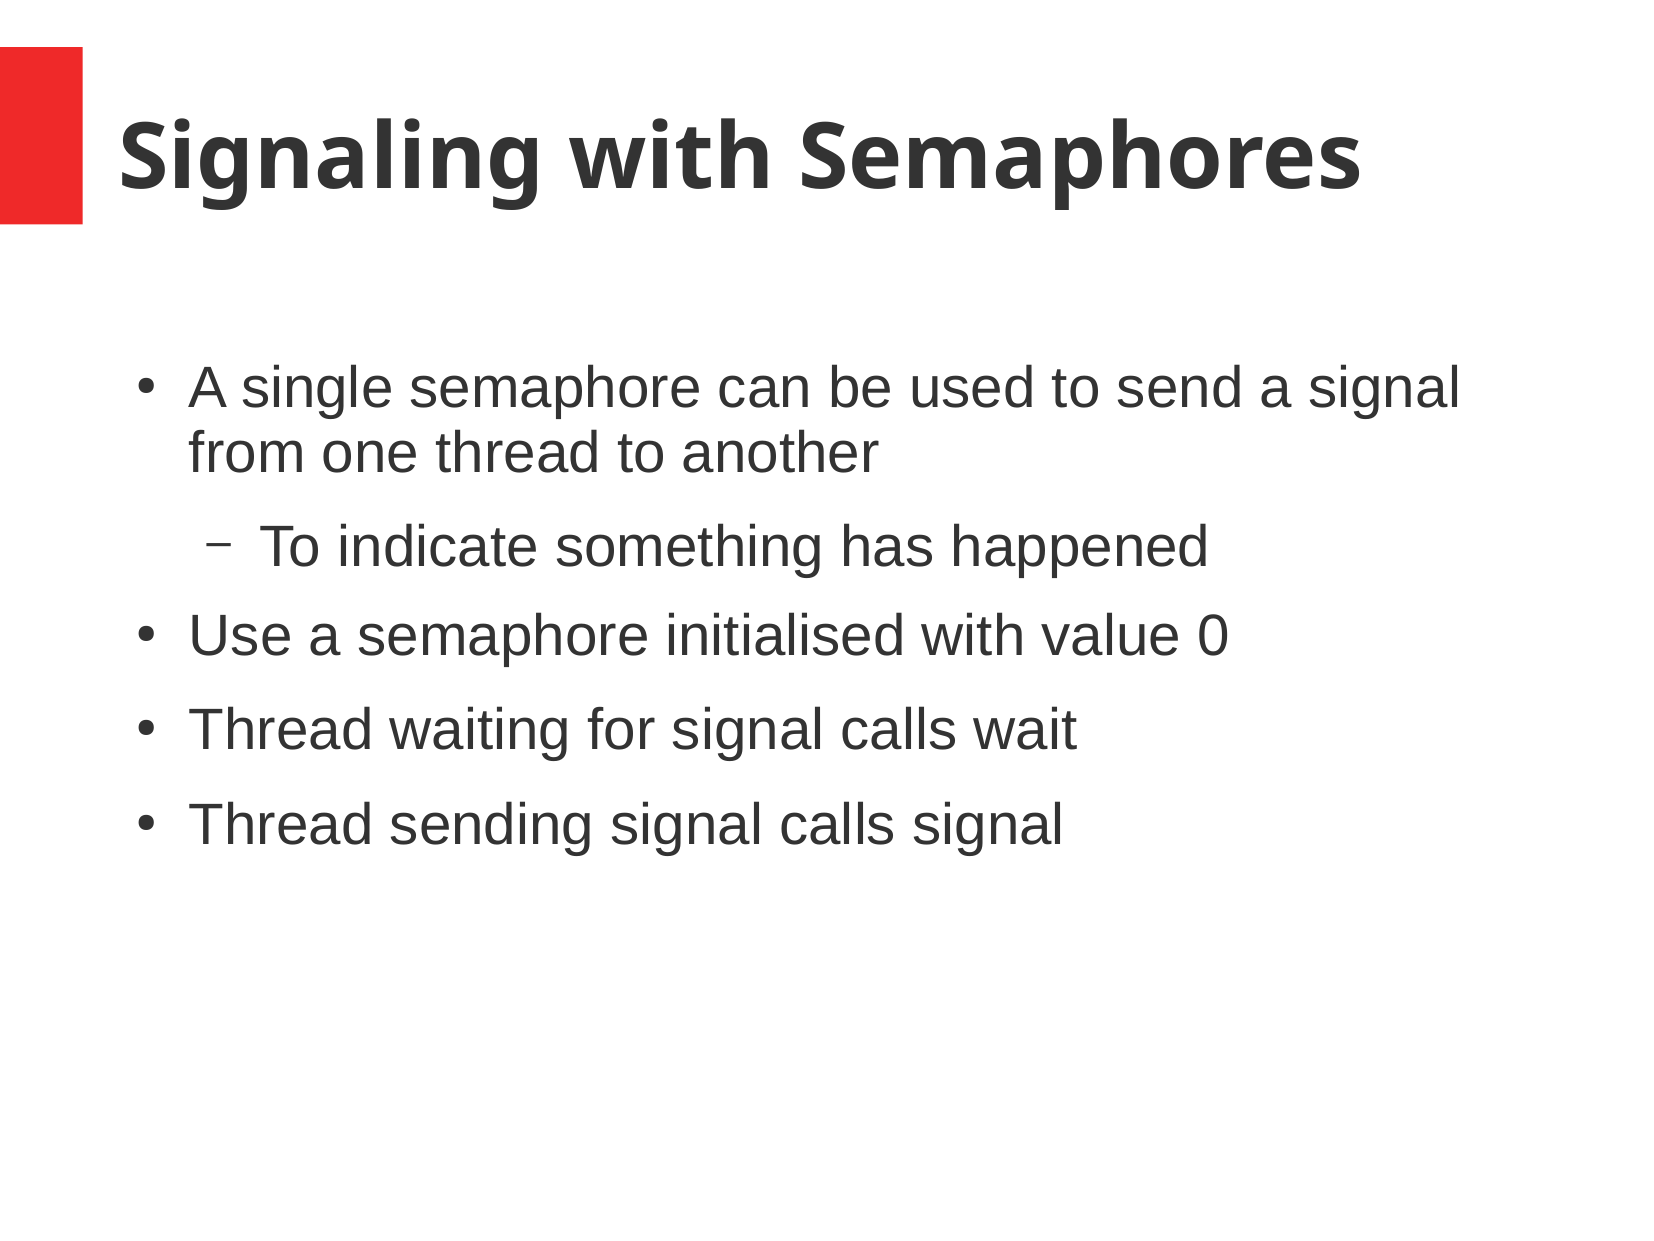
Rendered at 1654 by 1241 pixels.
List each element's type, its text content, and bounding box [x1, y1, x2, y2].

list A single semaphore can be used to send a signal from one thread to another To indicate something has happened Use a semaphore initialised with value 0 Thread waiting for signal calls wait Thread sending signal calls signal [118, 354, 1536, 1074]
title Signaling with Semaphores [118, 49, 1571, 257]
